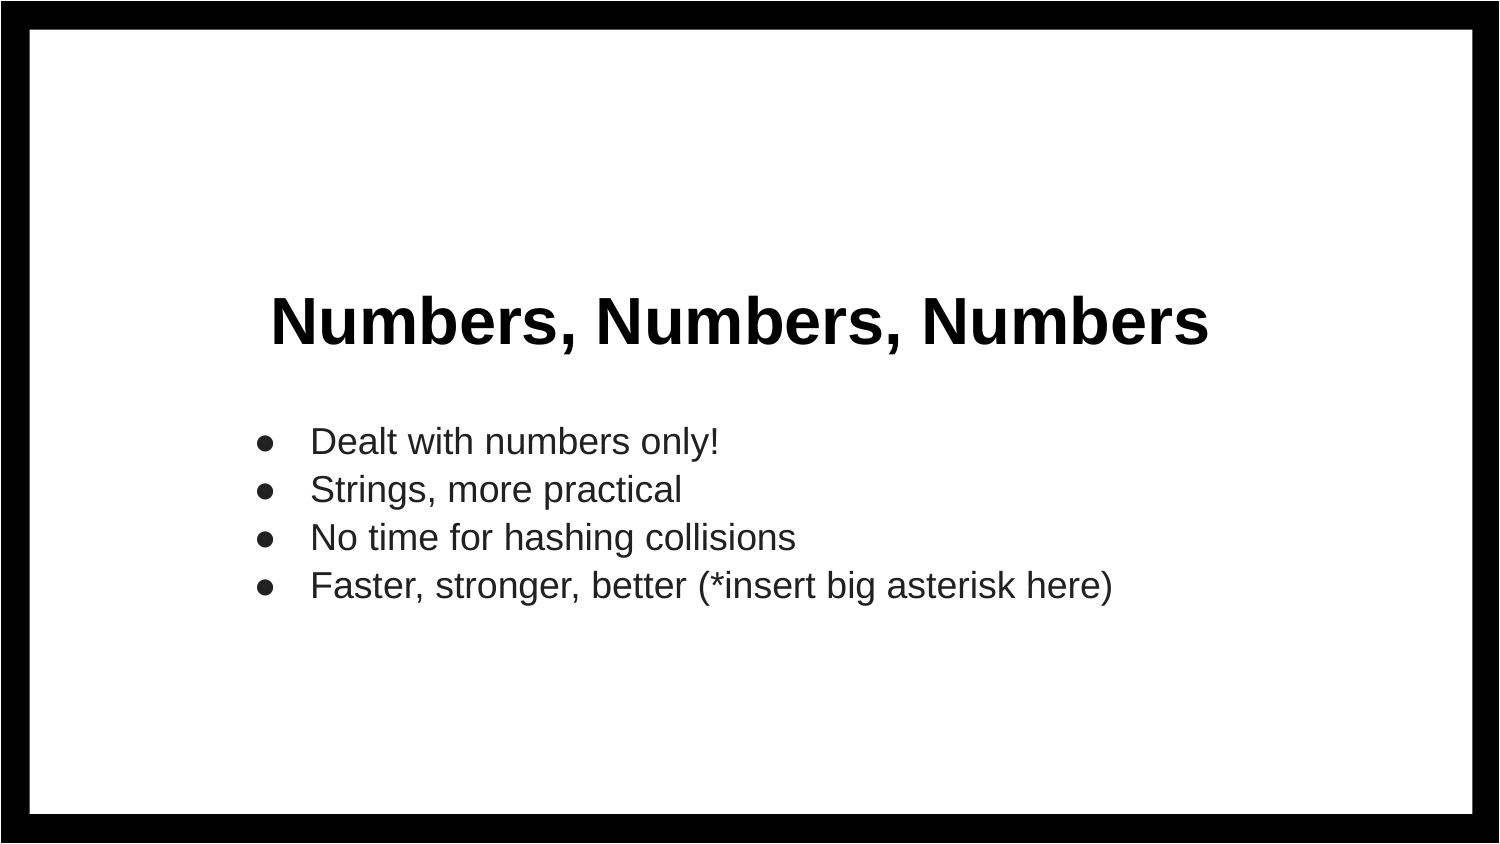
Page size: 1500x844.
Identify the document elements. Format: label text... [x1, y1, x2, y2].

list Dealt with numbers only! Strings, more practical No time for hashing collisions Faster, stronger, better (*insert big asterisk here) [220, 398, 1280, 734]
title Numbers, Numbers, Numbers [220, 131, 1280, 374]
